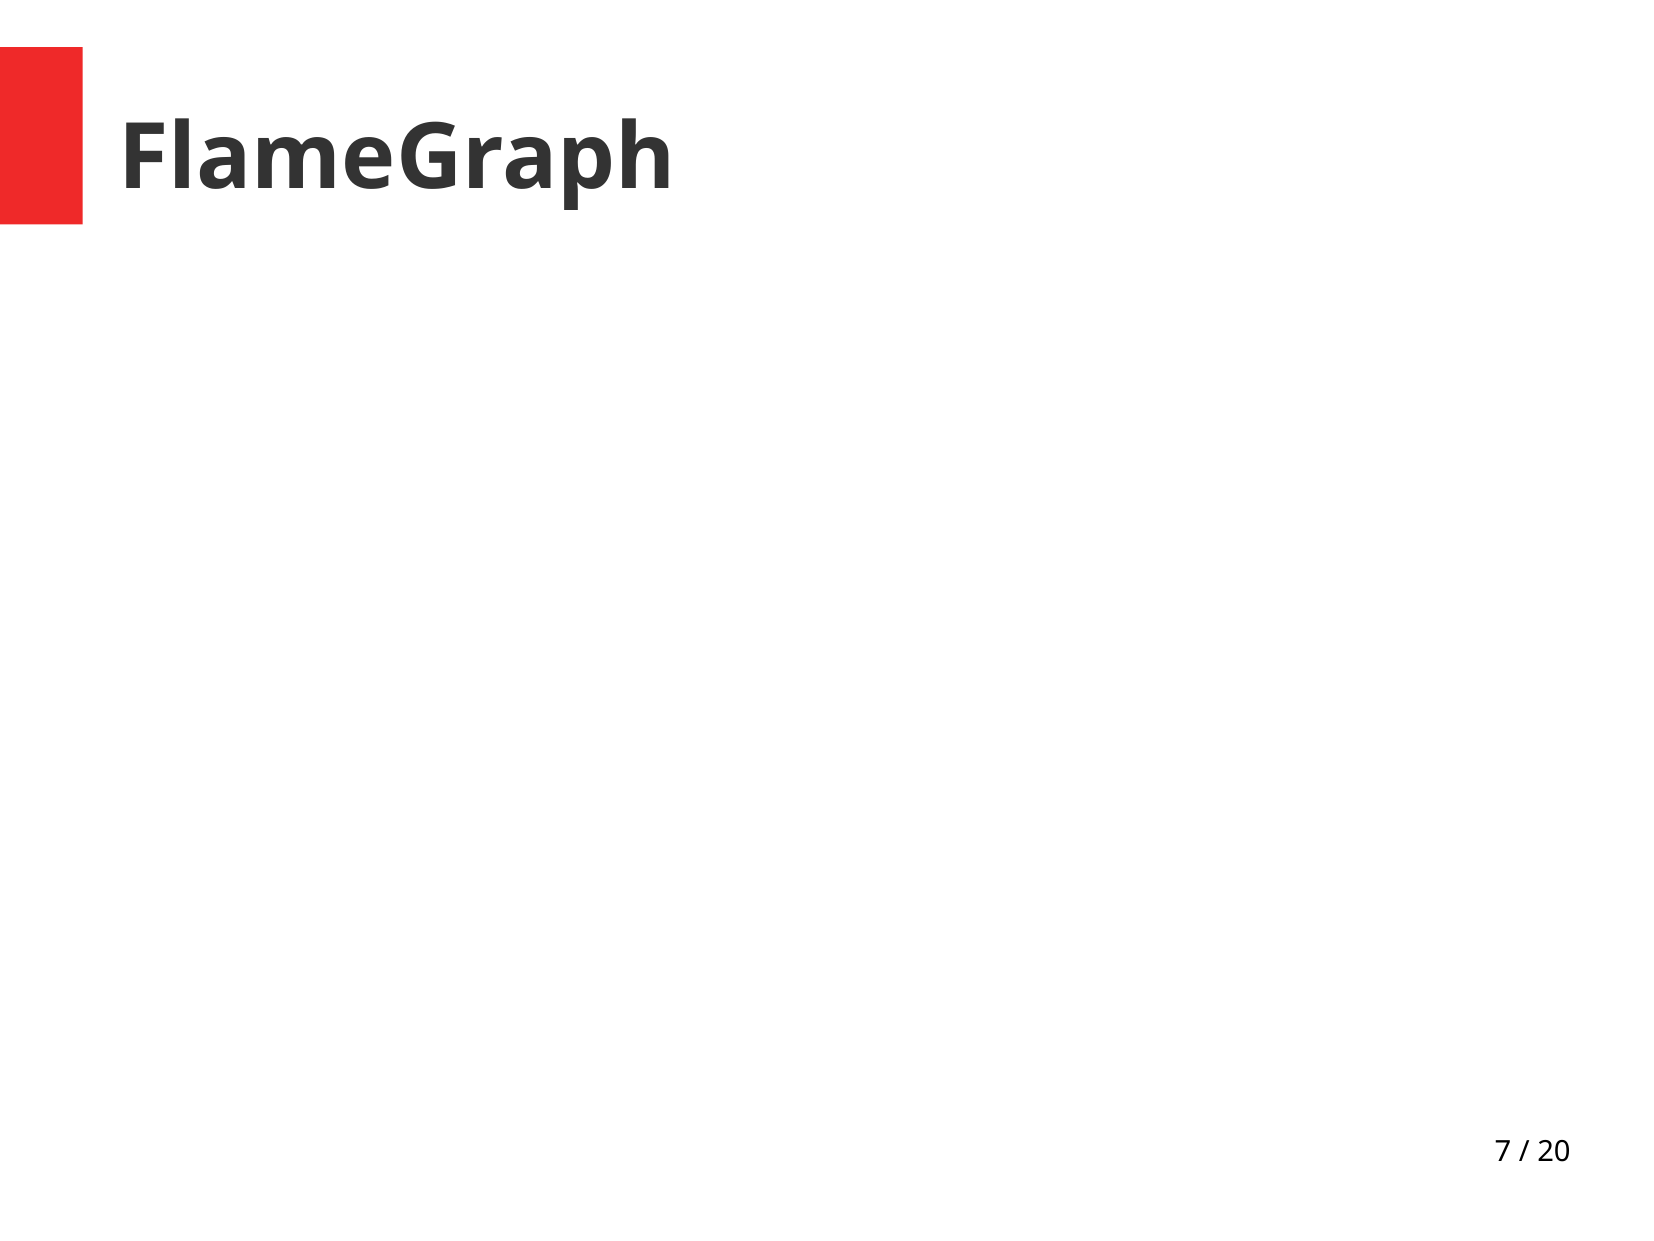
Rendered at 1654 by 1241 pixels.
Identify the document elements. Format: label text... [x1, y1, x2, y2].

title FlameGraph [118, 49, 1571, 257]
